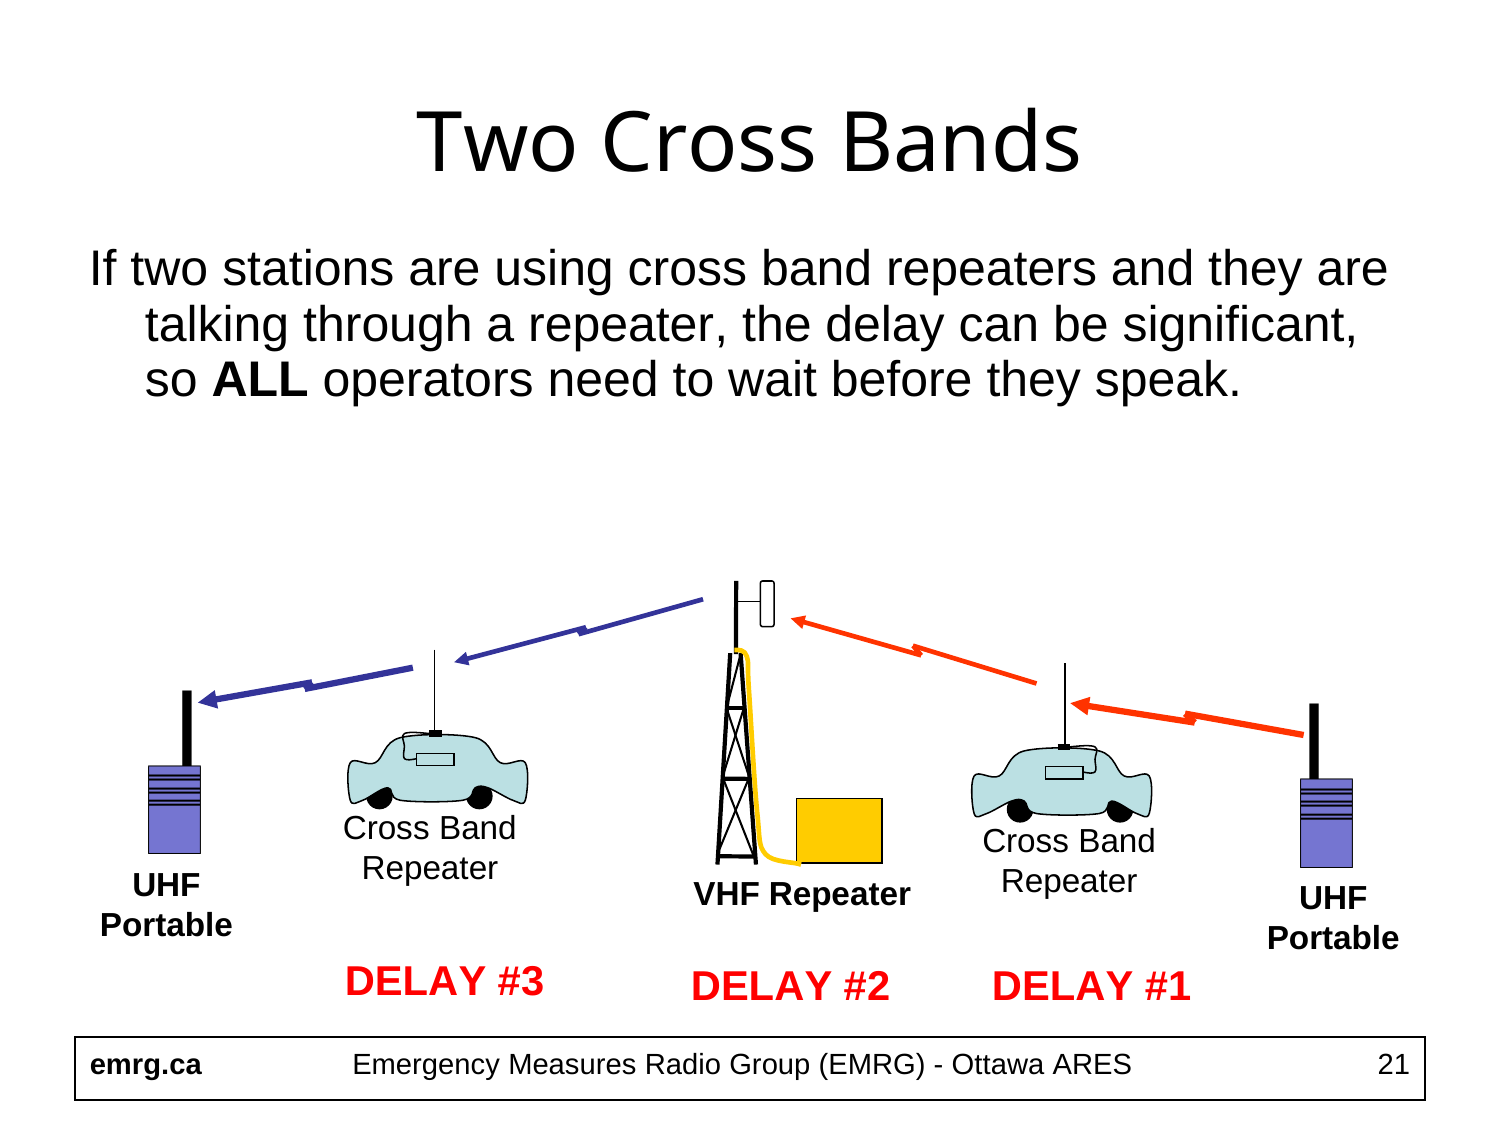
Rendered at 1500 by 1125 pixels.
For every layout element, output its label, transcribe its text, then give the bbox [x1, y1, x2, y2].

text_box Cross Band Repeater [295, 798, 565, 894]
text_box [347, 734, 528, 798]
text_box DELAY #3 [330, 946, 560, 1012]
text_box DELAY #1 [977, 951, 1207, 1017]
text_box [971, 747, 1152, 811]
text_box DELAY #2 [676, 951, 906, 1017]
text_box Cross Band Repeater [934, 811, 1204, 907]
text_box <number> [1246, 1037, 1426, 1103]
text_box [796, 798, 882, 864]
picture [1299, 703, 1354, 868]
text_box VHF Repeater [678, 864, 927, 920]
title Two Cross Bands [75, 45, 1426, 233]
picture [147, 690, 202, 855]
text_box Emergency Measures Radio Group (EMRG) - Ottawa ARES [247, 1037, 1238, 1103]
text_box UHF Portable [74, 855, 258, 951]
list If two stations are using cross band repeaters and they are talking through a repeater, the delay can be significant, so ALL operators need to wait before they speak. [73, 232, 1424, 525]
text_box UHF Portable [1241, 868, 1425, 965]
